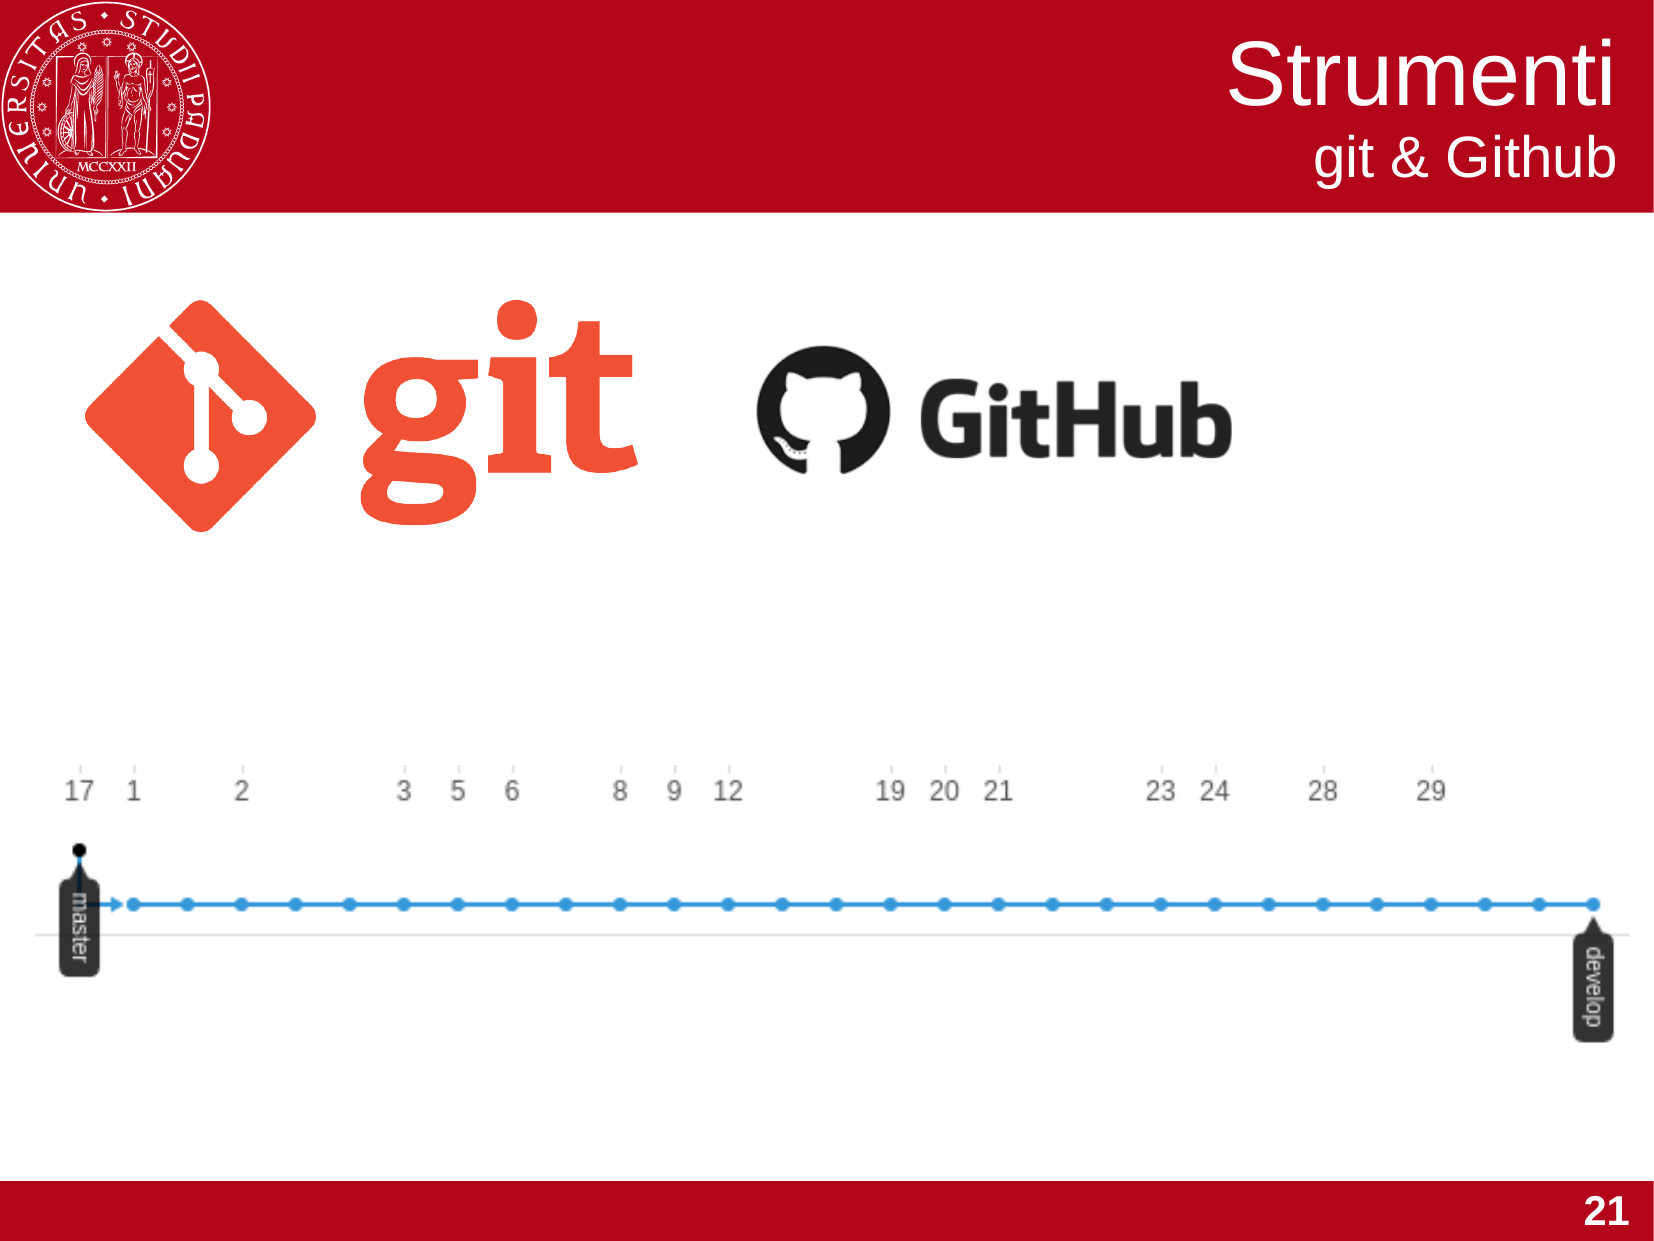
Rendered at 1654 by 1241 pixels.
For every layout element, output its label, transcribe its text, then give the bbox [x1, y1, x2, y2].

picture [716, 308, 1276, 520]
picture [35, 765, 1630, 1052]
picture [0, 0, 212, 213]
title Strumenti git & Github [259, 0, 1619, 213]
picture [85, 300, 638, 532]
